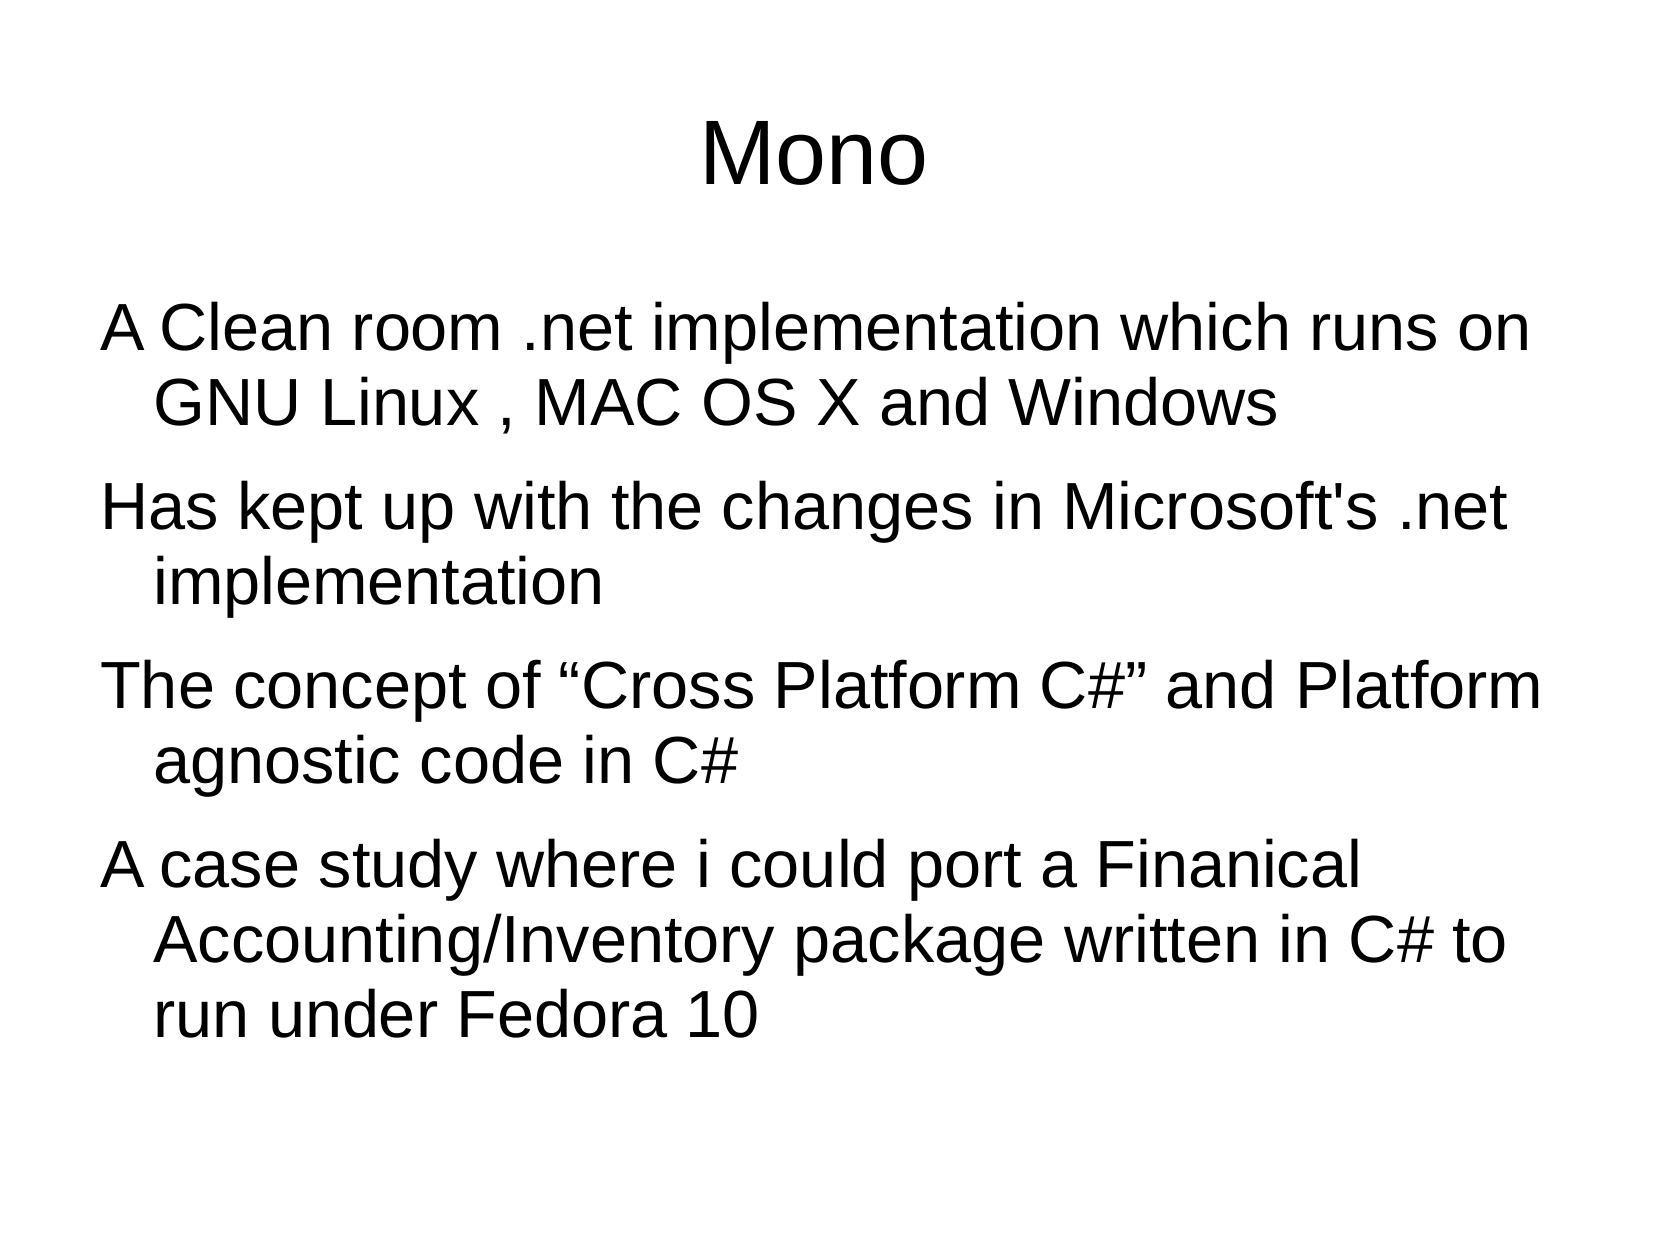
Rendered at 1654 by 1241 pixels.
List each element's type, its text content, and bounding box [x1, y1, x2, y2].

title Mono [82, 56, 1571, 250]
list A Clean room .net implementation which runs on GNU Linux , MAC OS X and Windows Has kept up with the changes in Microsoft's .net implementation The concept of “Cross Platform C#” and Platform agnostic code in C# A case study where i could port a Finanical Accounting/Inventory package written in C# to run under Fedora 10 [82, 290, 1571, 1094]
